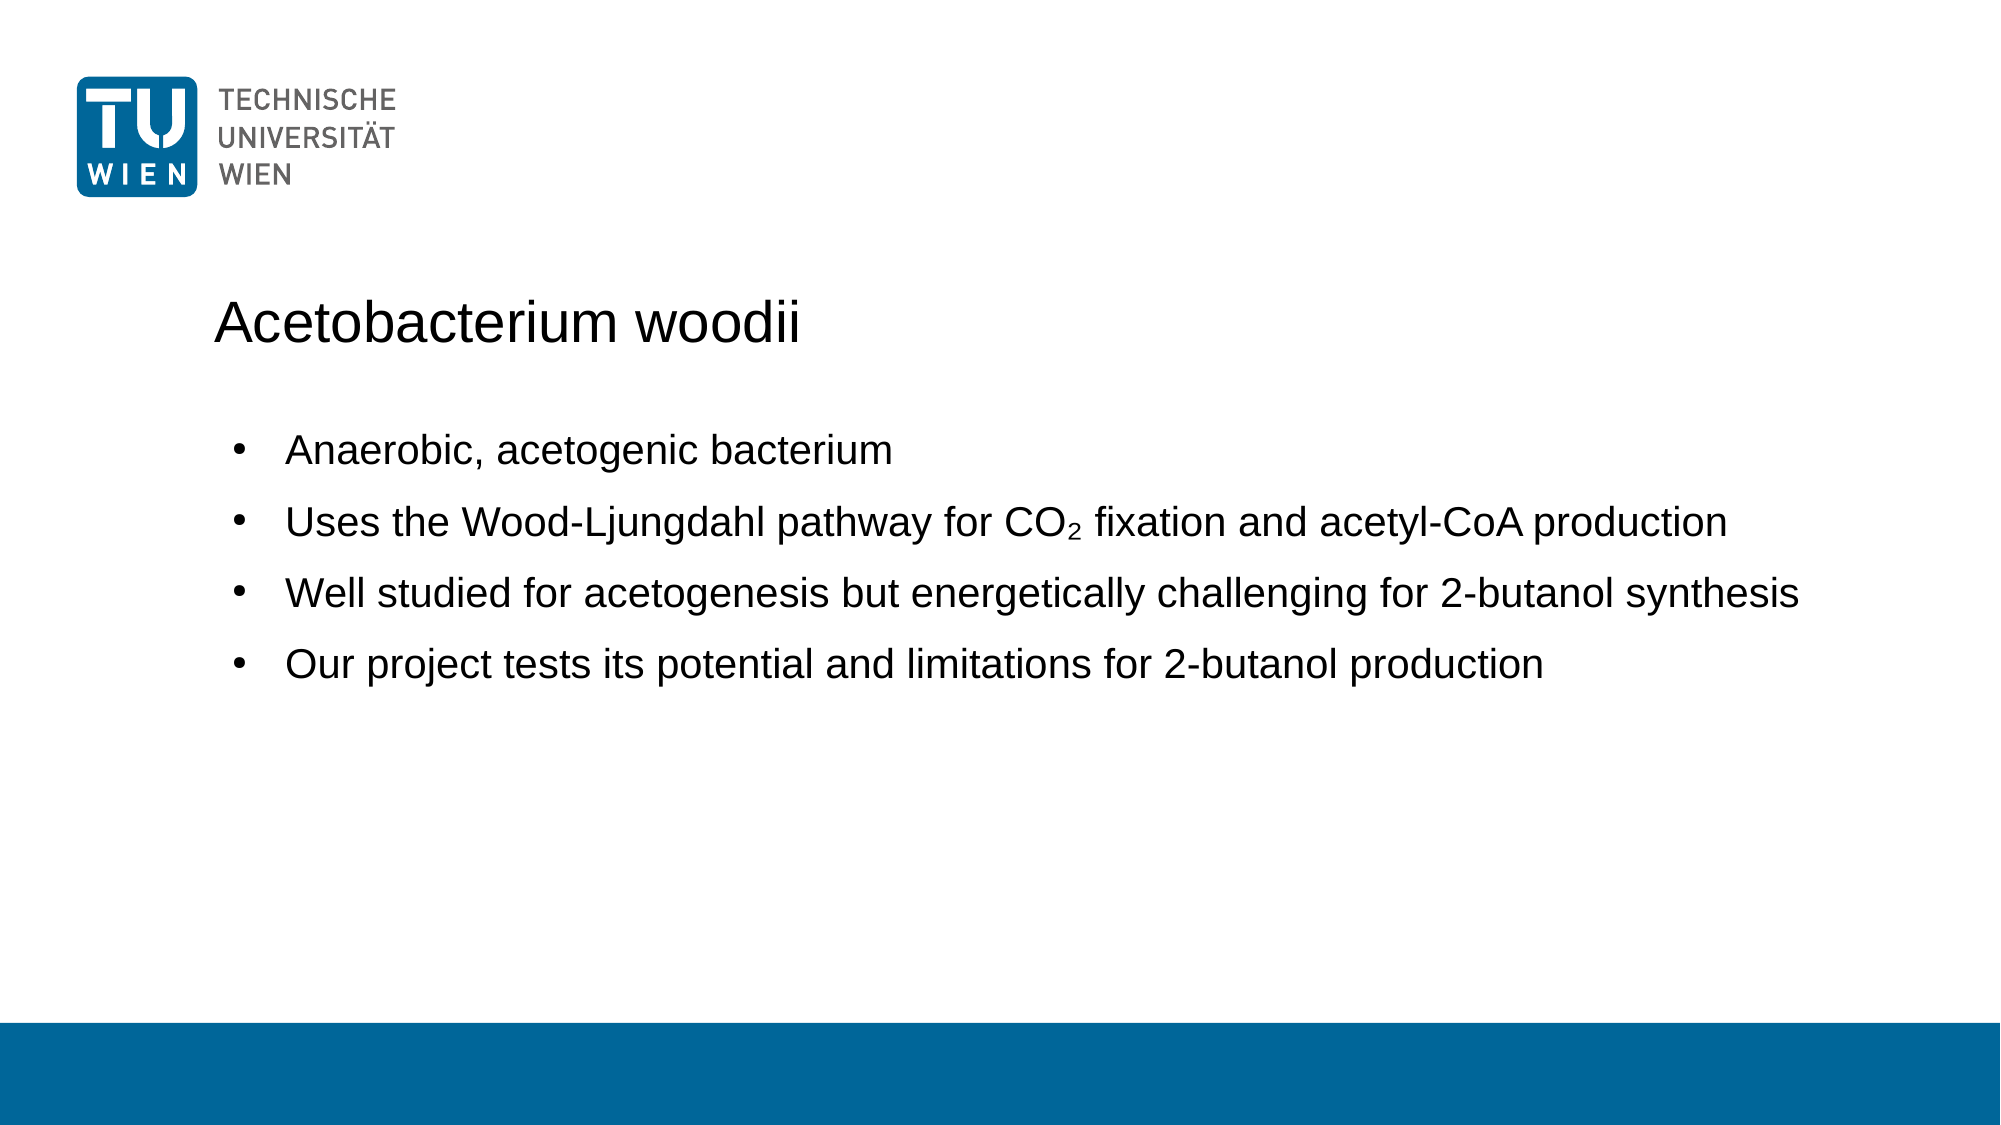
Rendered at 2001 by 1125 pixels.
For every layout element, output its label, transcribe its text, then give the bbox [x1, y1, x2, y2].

list Anaerobic, acetogenic bacterium Uses the Wood-Ljungdahl pathway for CO₂ fixation and acetyl-CoA production Well studied for acetogenesis but energetically challenging for 2-butanol synthesis Our project tests its potential and limitations for 2-butanol production [214, 431, 1922, 941]
title Acetobacterium woodii [214, 254, 1922, 391]
